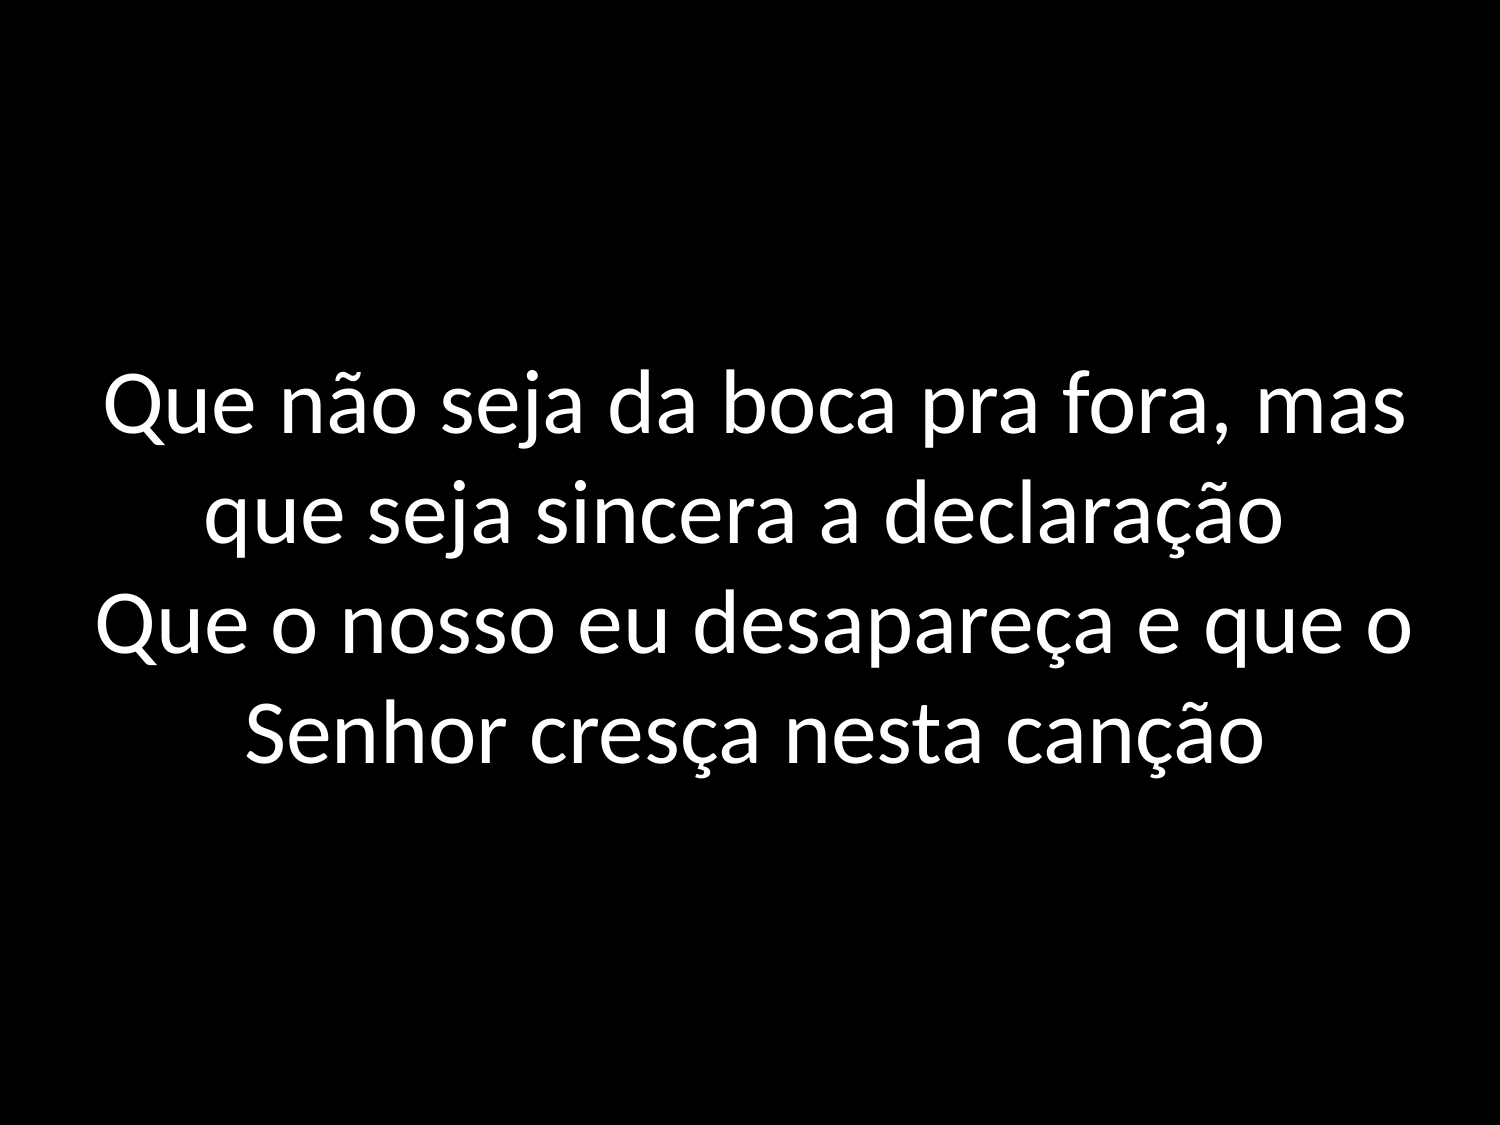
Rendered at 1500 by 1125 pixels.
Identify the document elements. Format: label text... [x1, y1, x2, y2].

title Que não seja da boca pra fora, mas que seja sincera a declaração Que o nosso eu desapareça e que o Senhor cresça nesta canção [46, 45, 1465, 1079]
